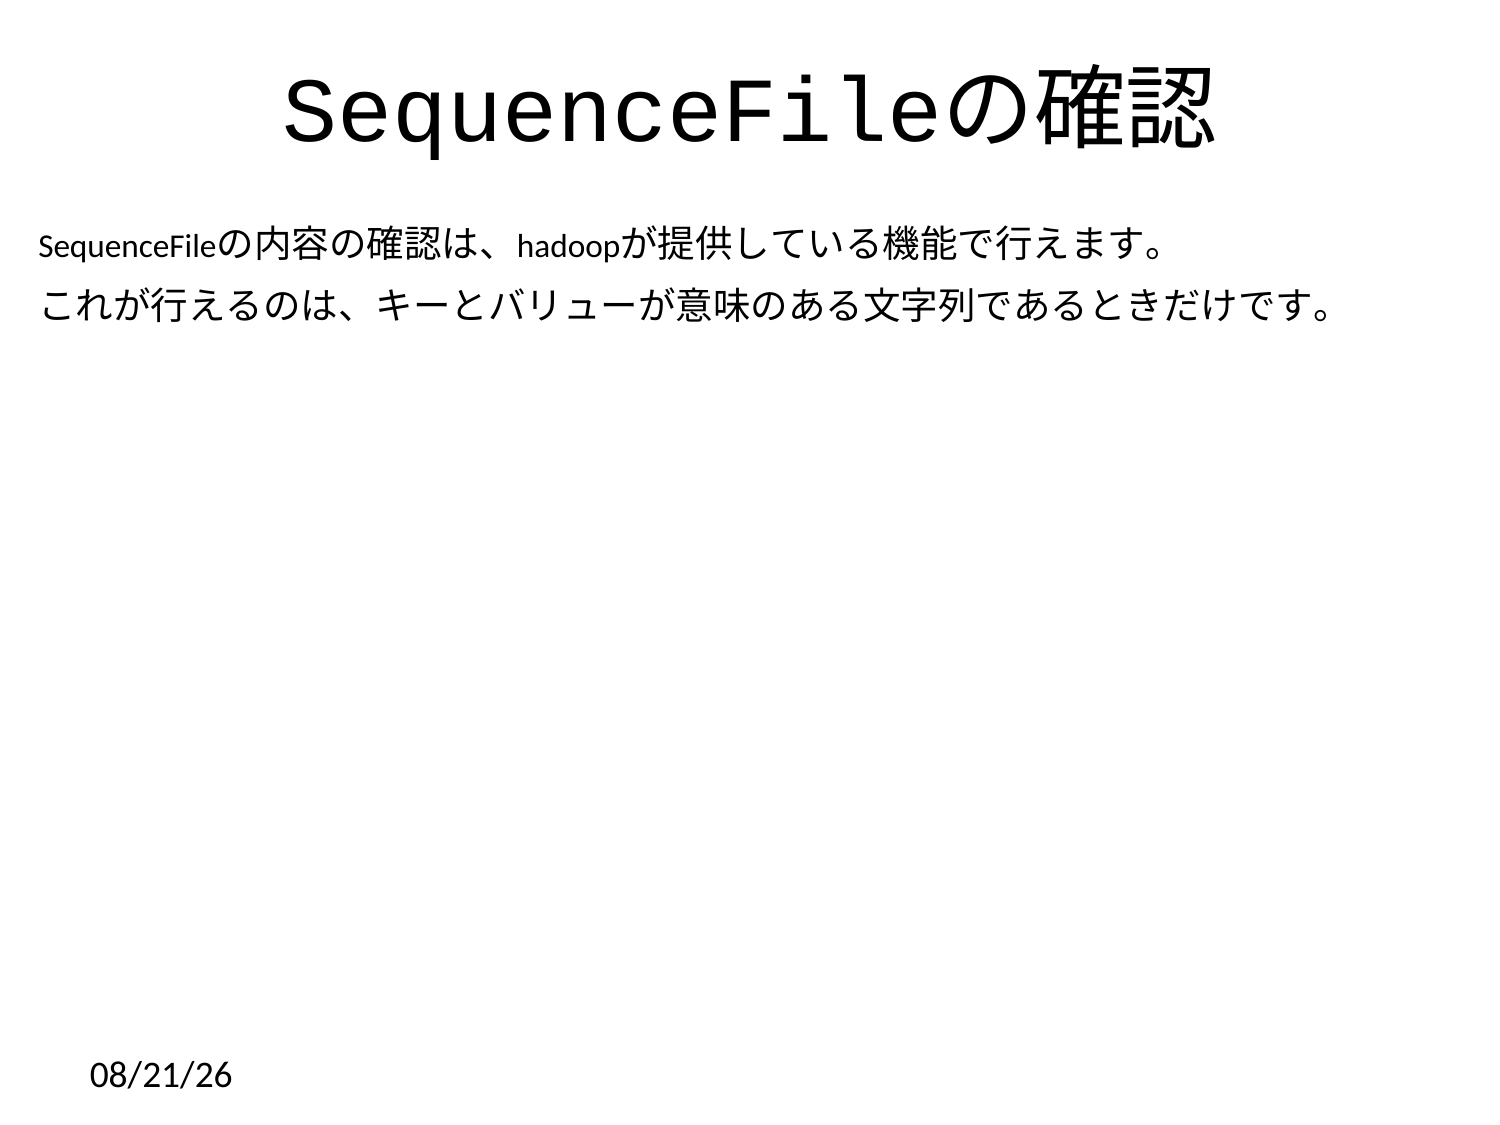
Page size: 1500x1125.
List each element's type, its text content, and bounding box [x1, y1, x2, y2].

title SequenceFileの確認 [75, 21, 1426, 189]
list SequenceFileの内容の確認は、hadoopが提供している機能で行えます。 これが行えるのは、キーとバリューが意味のある文字列であるときだけです。 [23, 212, 1426, 1006]
